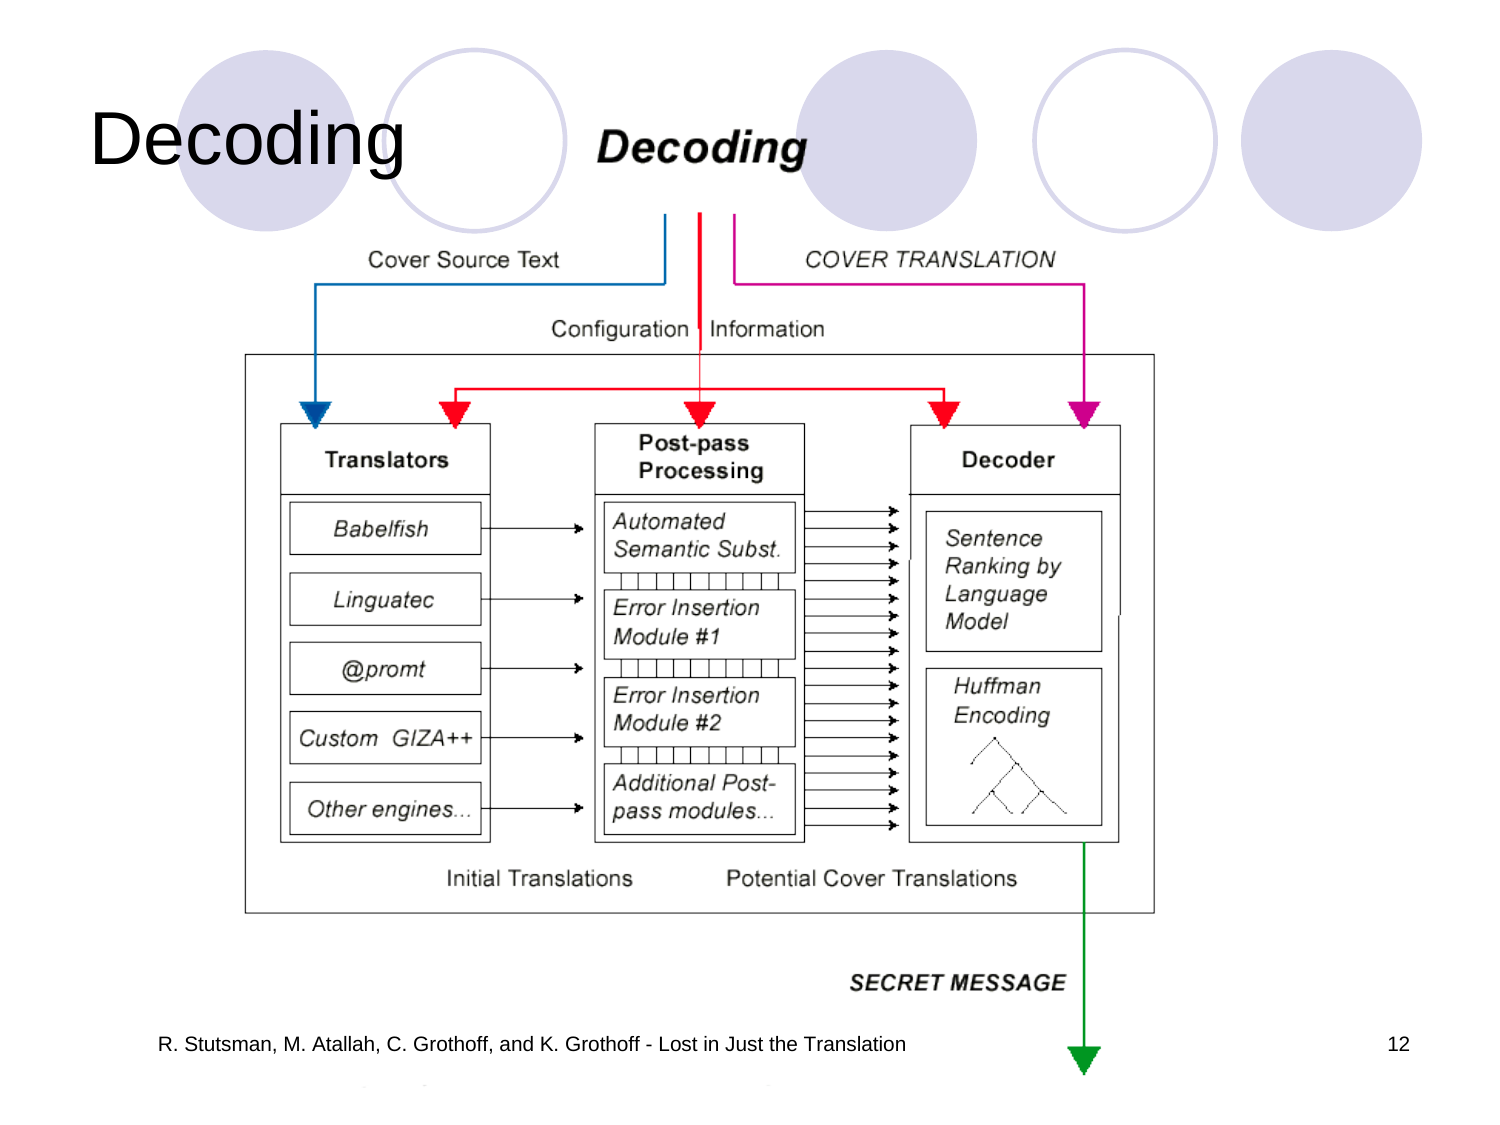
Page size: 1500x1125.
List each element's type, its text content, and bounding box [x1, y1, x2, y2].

title Decoding [75, 45, 1426, 233]
picture [194, 100, 1223, 1089]
